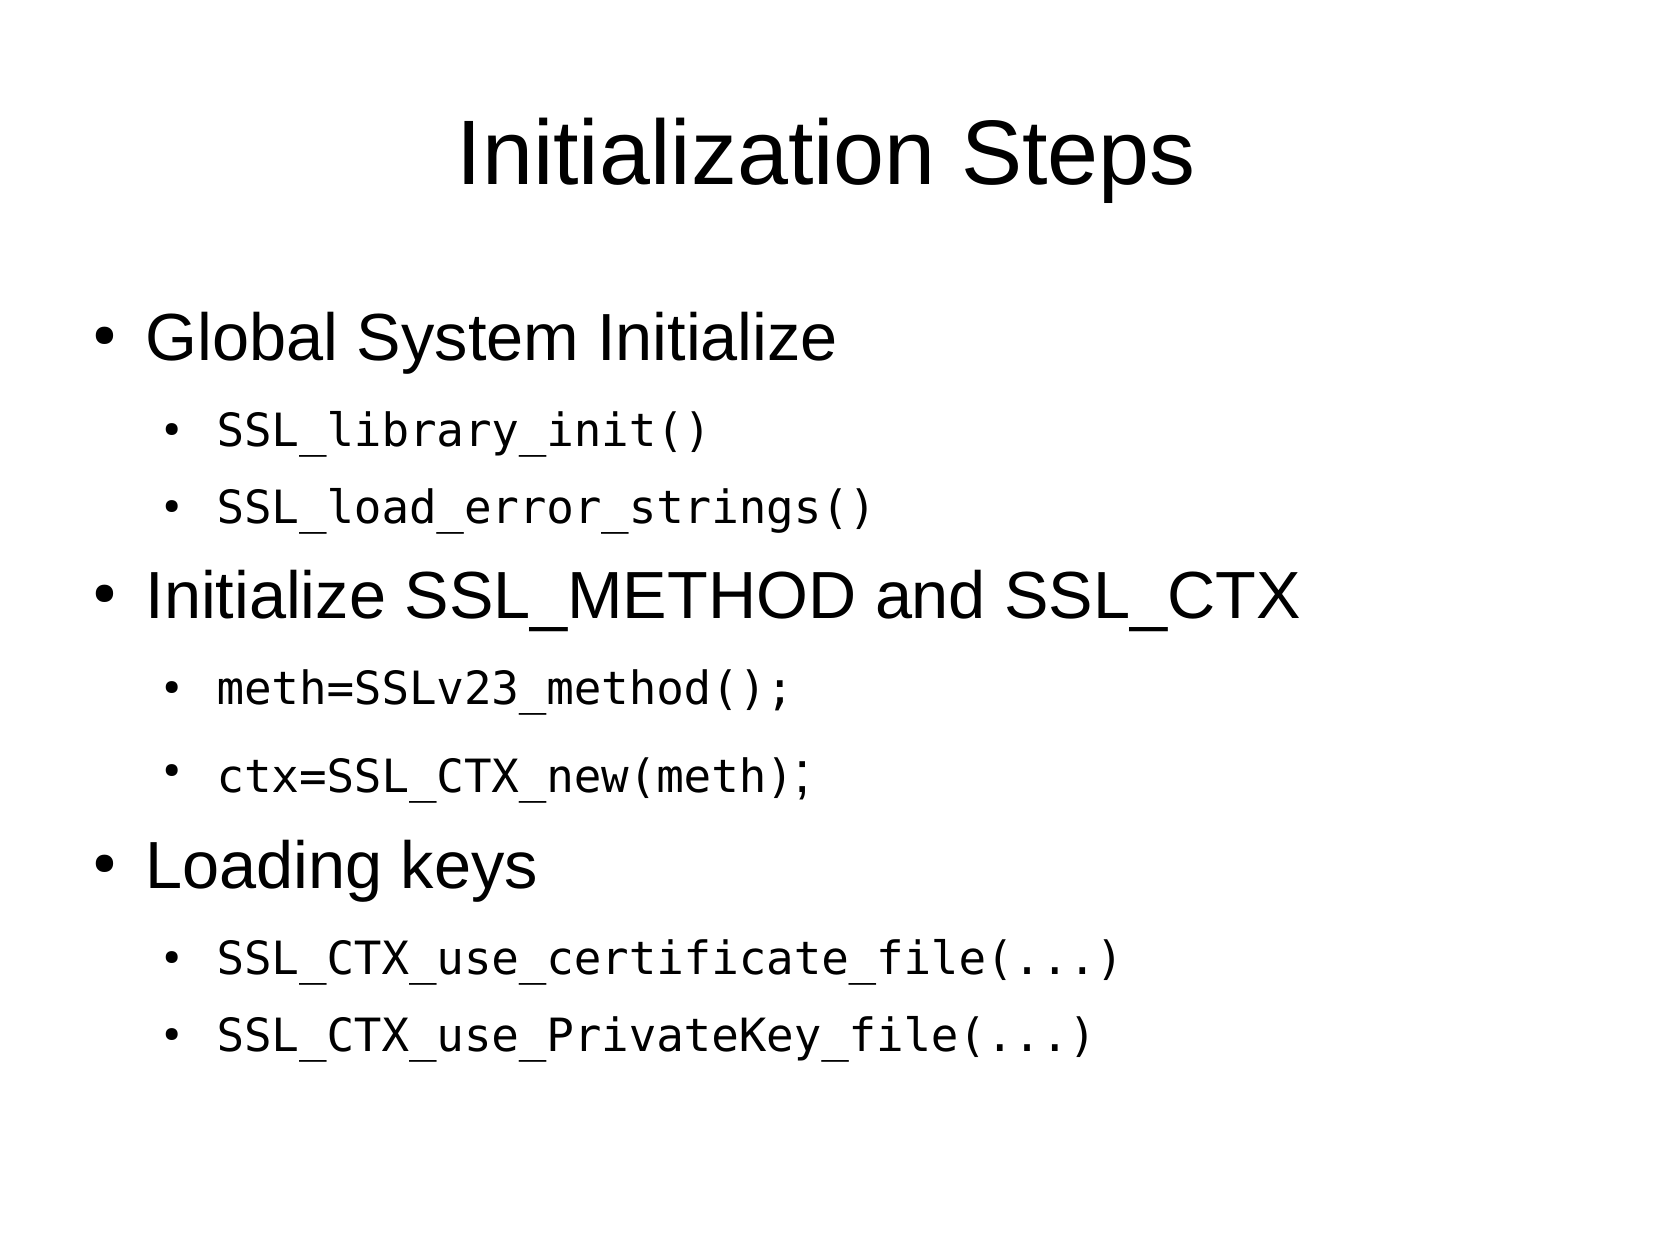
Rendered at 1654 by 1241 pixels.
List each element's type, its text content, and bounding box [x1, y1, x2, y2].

list Global System Initialize SSL_library_init() SSL_load_error_strings() Initialize SSL_METHOD and SSL_CTX meth=SSLv23_method(); ctx=SSL_CTX_new(meth); Loading keys SSL_CTX_use_certificate_file(...) SSL_CTX_use_PrivateKey_file(...) [75, 300, 1564, 1119]
title Initialization Steps [82, 56, 1571, 250]
